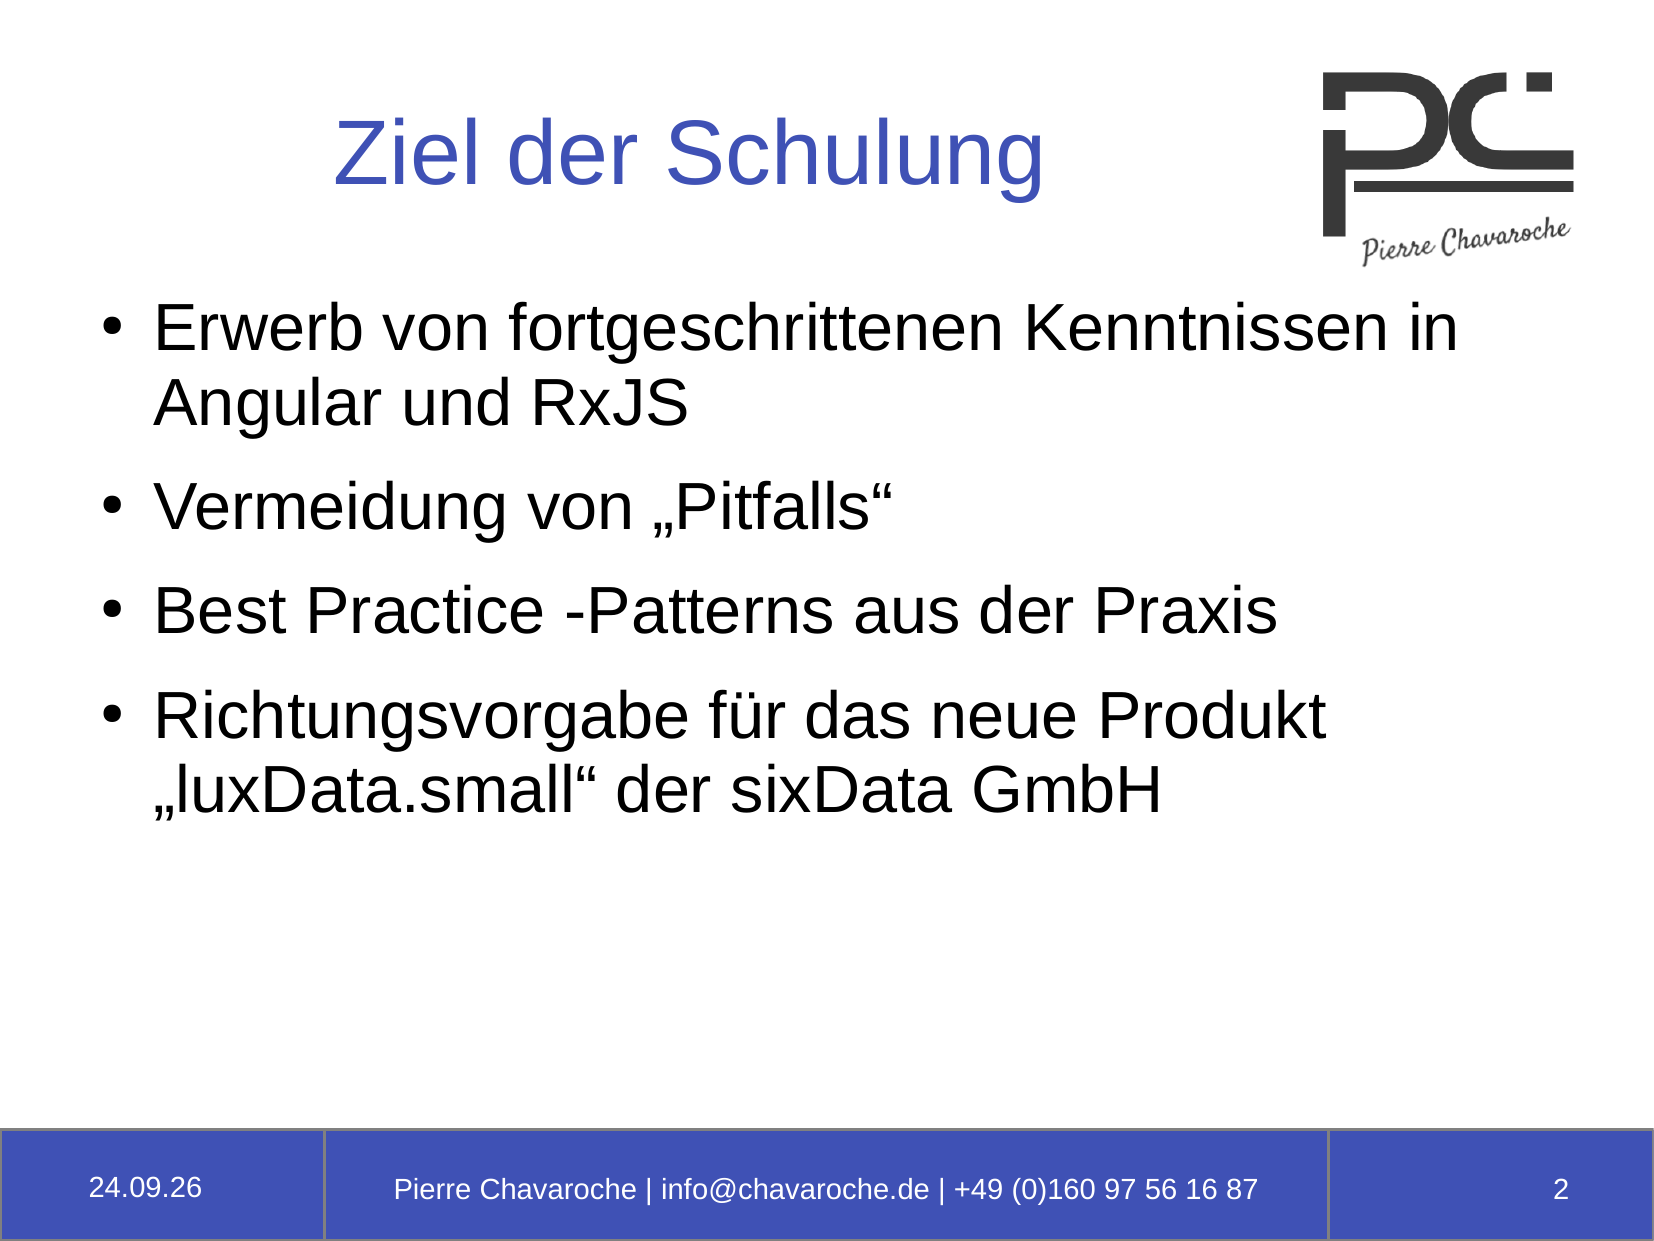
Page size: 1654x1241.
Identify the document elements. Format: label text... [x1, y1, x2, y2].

list Erwerb von fortgeschrittenen Kenntnissen in Angular und RxJS Vermeidung von „Pitfalls“ Best Practice -Patterns aus der Praxis Richtungsvorgabe für das neue Produkt „luxData.small“ der sixData GmbH [82, 290, 1571, 1109]
picture [1307, 29, 1589, 311]
title Ziel der Schulung [82, 49, 1300, 257]
